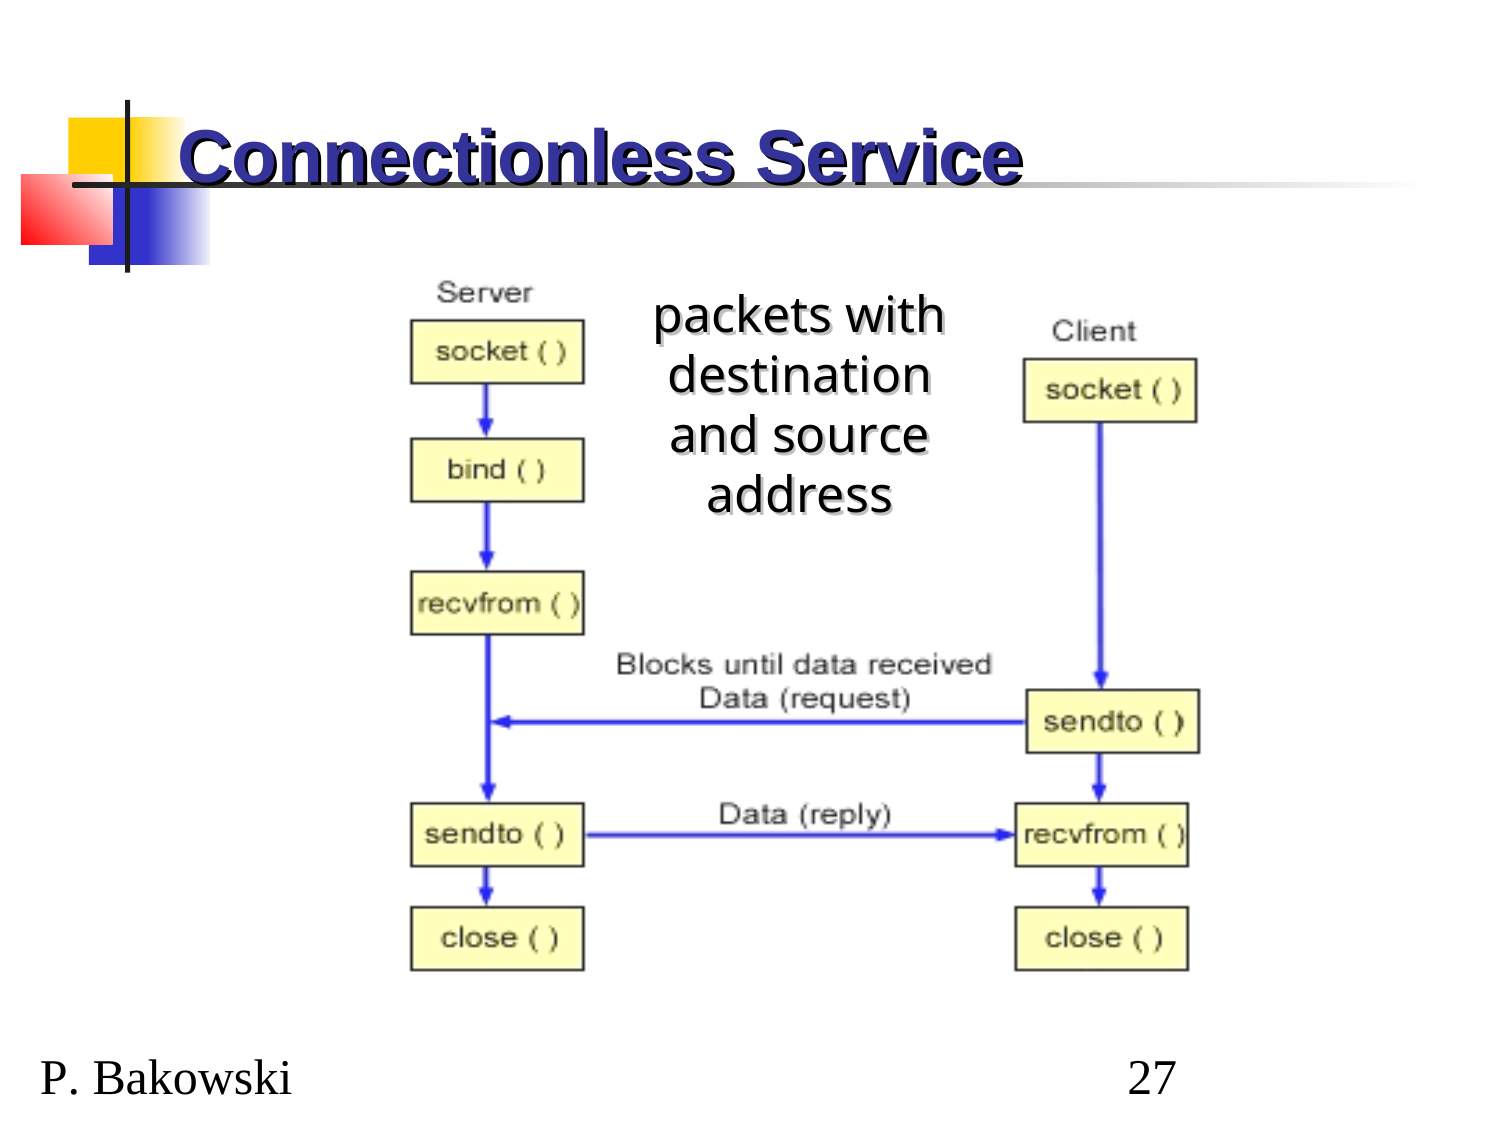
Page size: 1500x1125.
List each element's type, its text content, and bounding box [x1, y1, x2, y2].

title Connectionless Service [162, 99, 1400, 288]
picture [375, 262, 1251, 1013]
text_box packets with destination and source address [637, 274, 963, 531]
